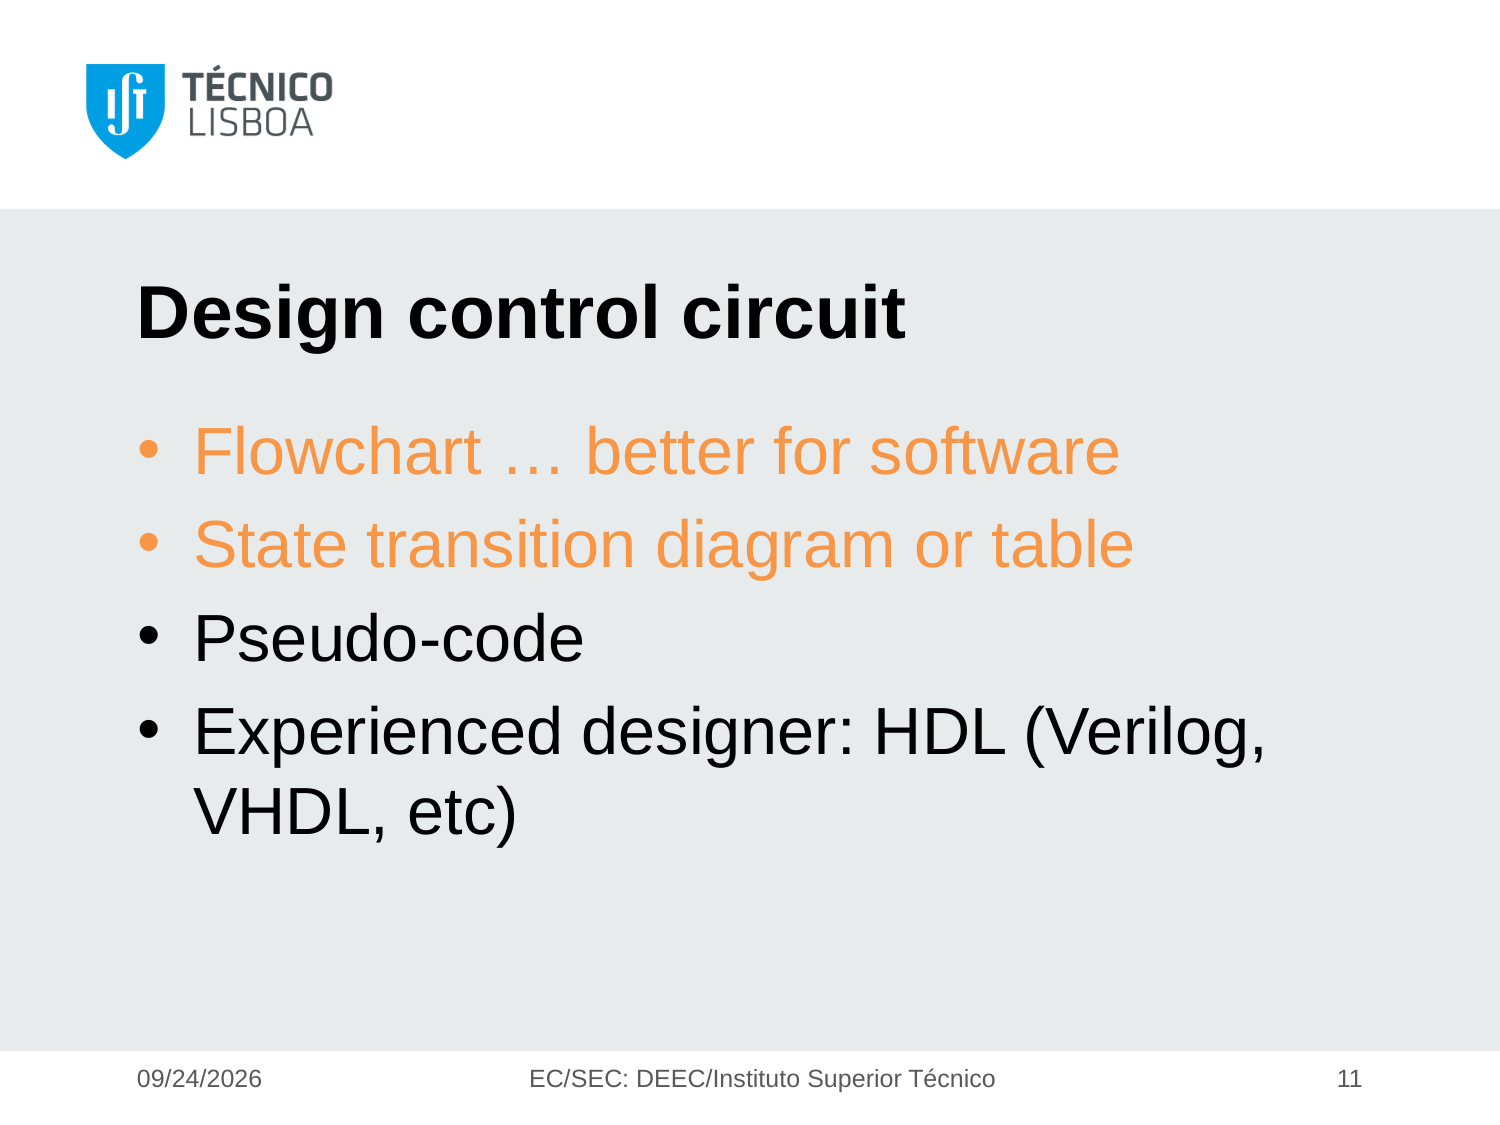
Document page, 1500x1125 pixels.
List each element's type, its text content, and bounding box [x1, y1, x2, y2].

list Flowchart … better for software State transition diagram or table Pseudo-code Experienced designer: HDL (Verilog, VHDL, etc) [121, 400, 1378, 1005]
footer EC/SEC: DEEC/Instituto Superior Técnico [512, 1052, 1021, 1103]
slide_number 11/11/2018 [121, 1052, 425, 1103]
picture [0, 0, 1500, 1125]
slide_number <number> [1077, 1052, 1378, 1103]
title Design control circuit [121, 237, 1378, 381]
